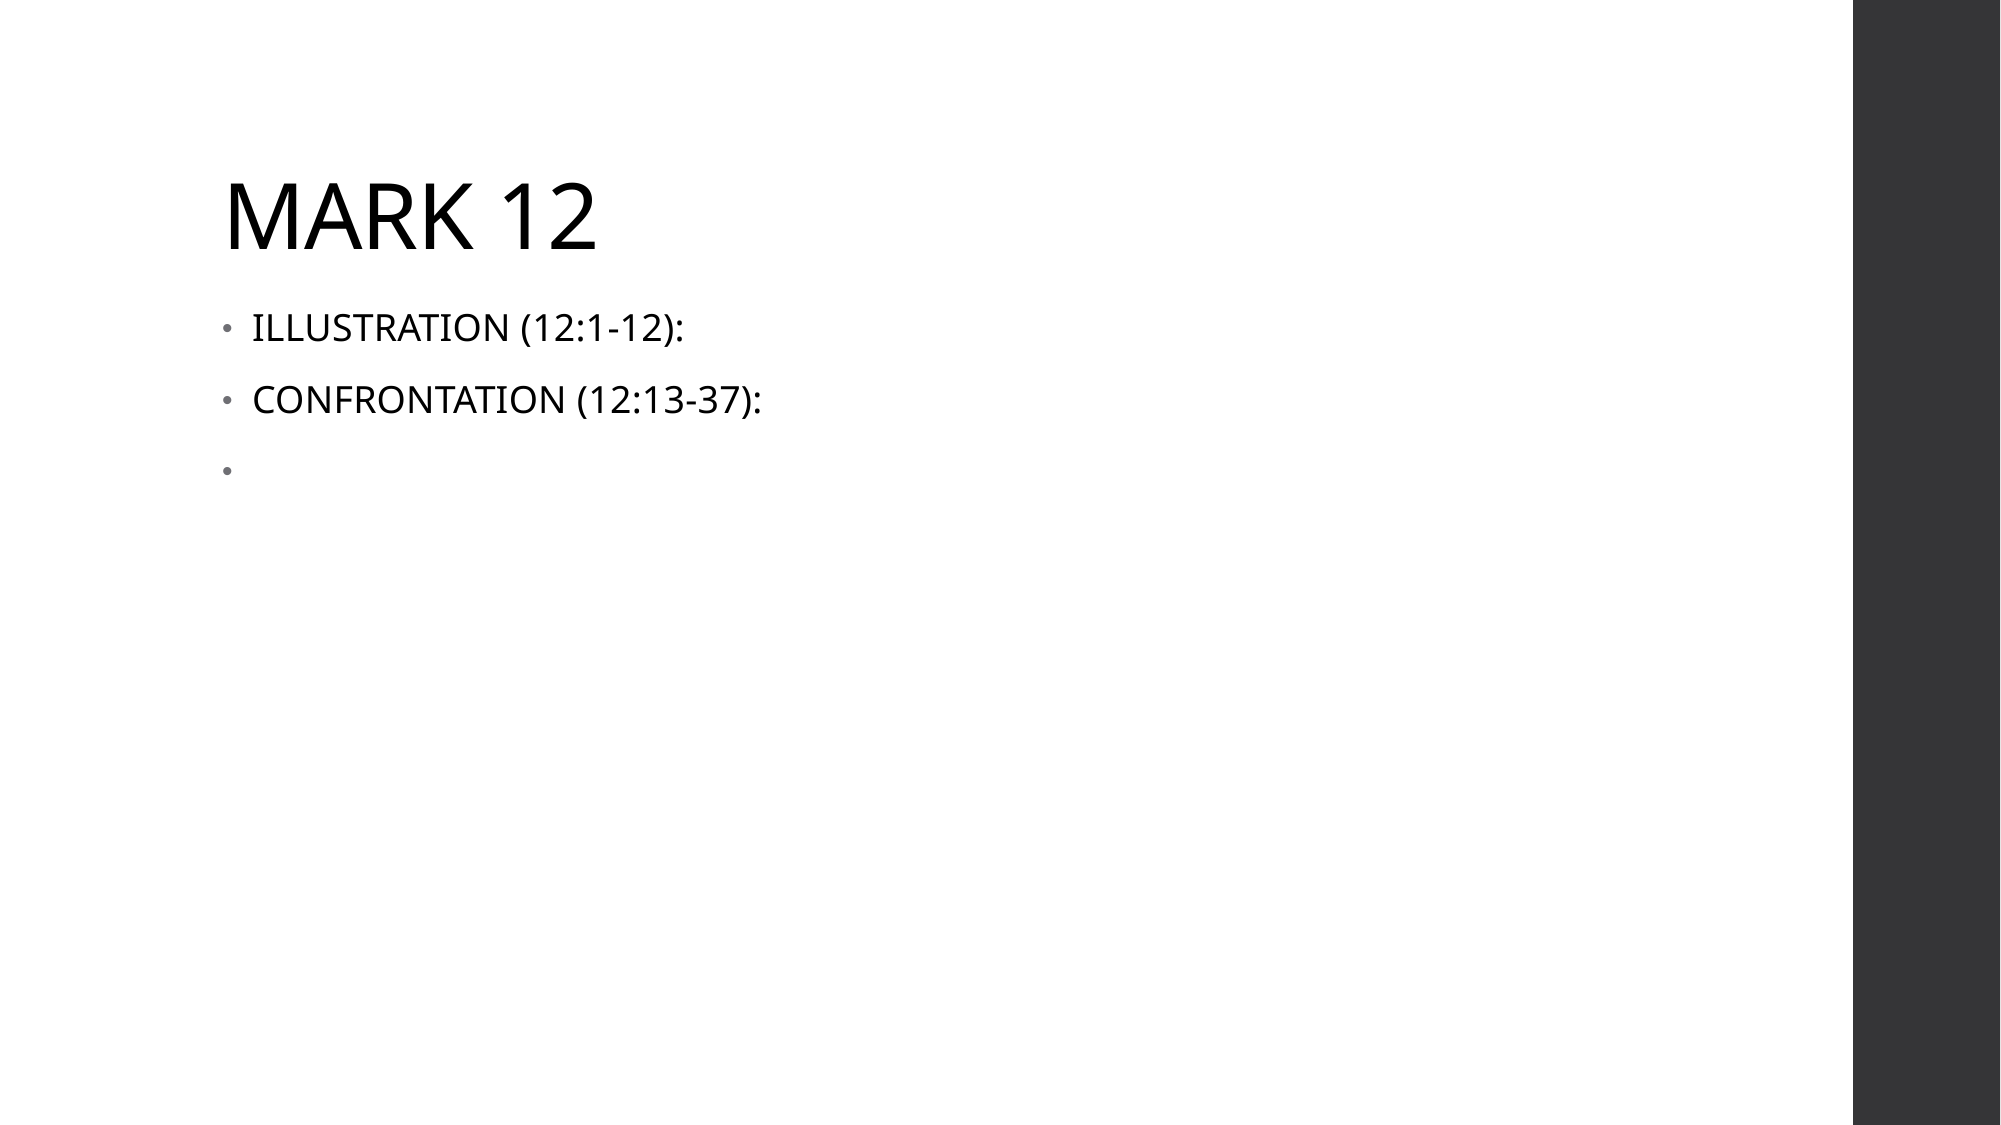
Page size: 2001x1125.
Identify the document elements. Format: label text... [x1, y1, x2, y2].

list ILLUSTRATION (12:1-12): CONFRONTATION (12:13-37): [206, 299, 1617, 1014]
title MARK 12 [206, 60, 1797, 278]
